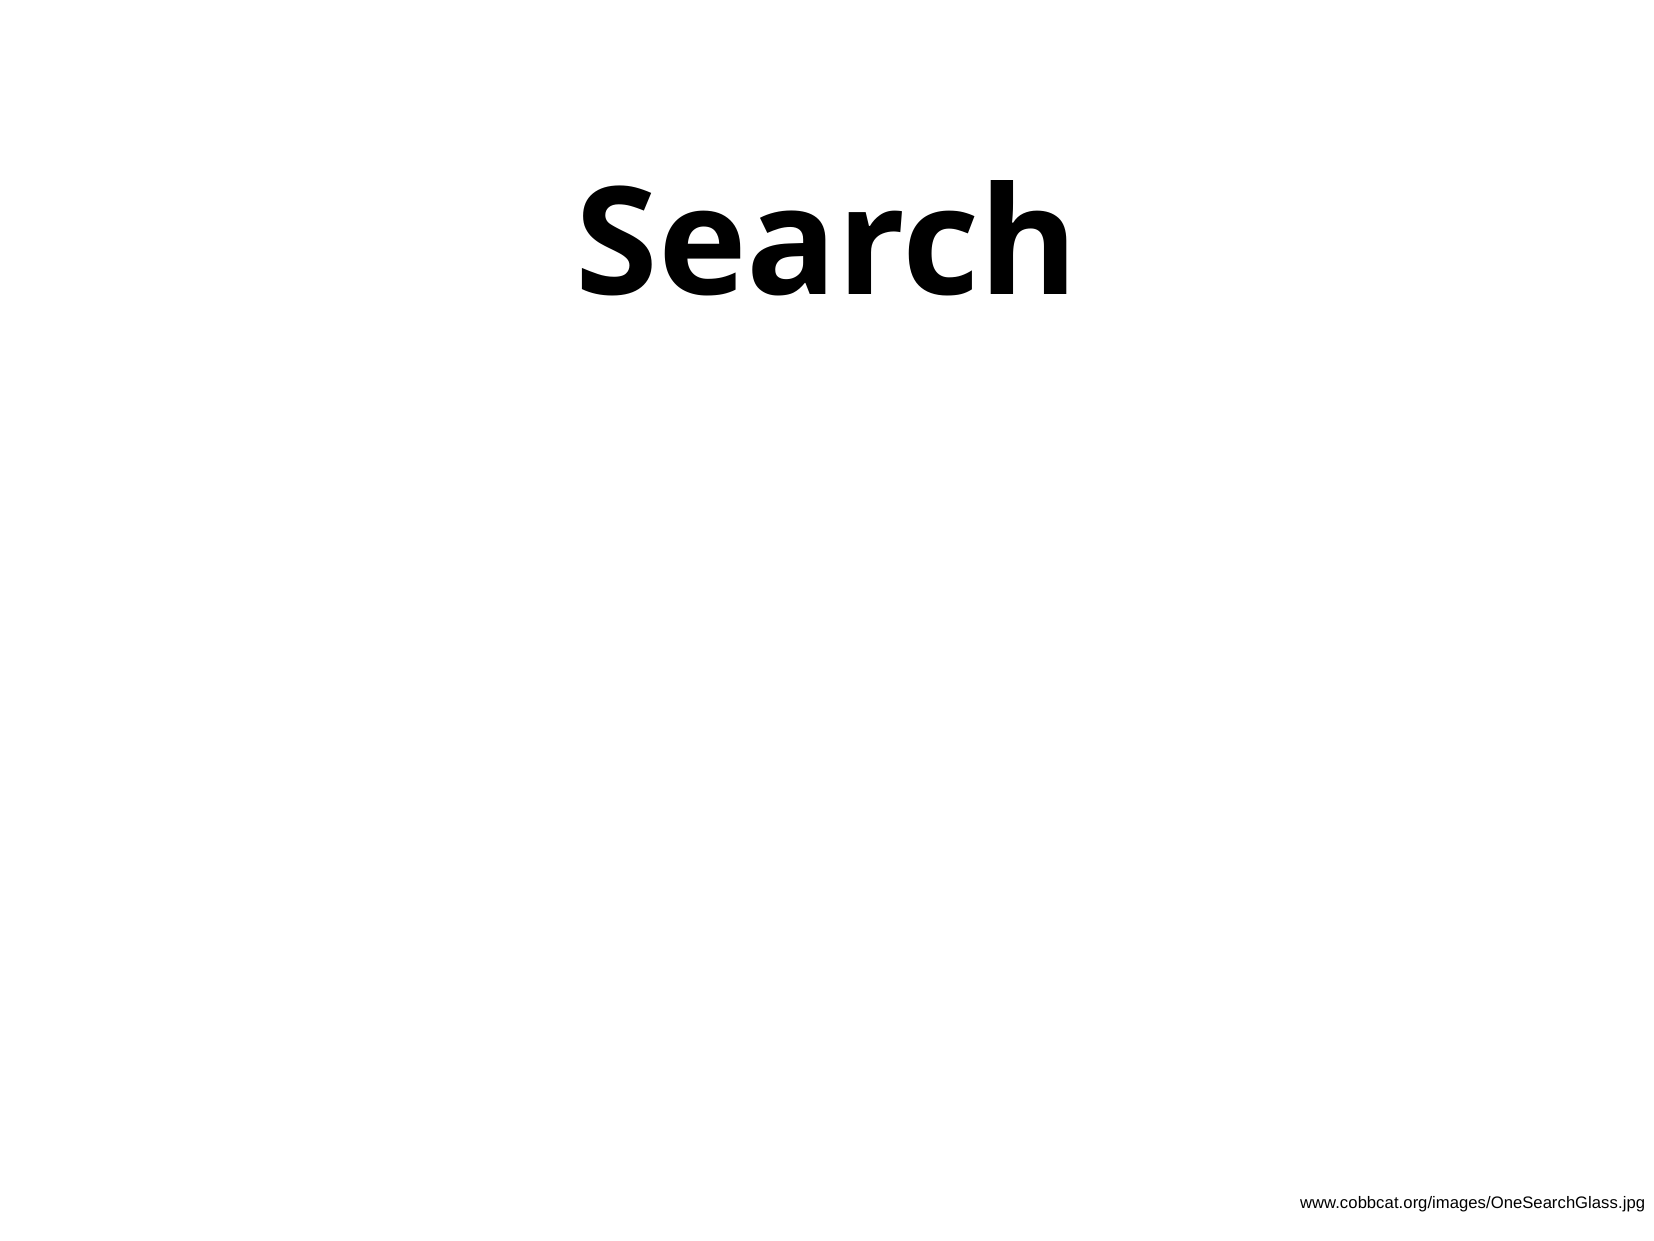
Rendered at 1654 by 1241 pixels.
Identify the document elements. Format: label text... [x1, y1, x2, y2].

title Search [59, 59, 1595, 414]
text_box www.cobbcat.org/images/OneSearchGlass.jpg [1253, 1186, 1654, 1223]
